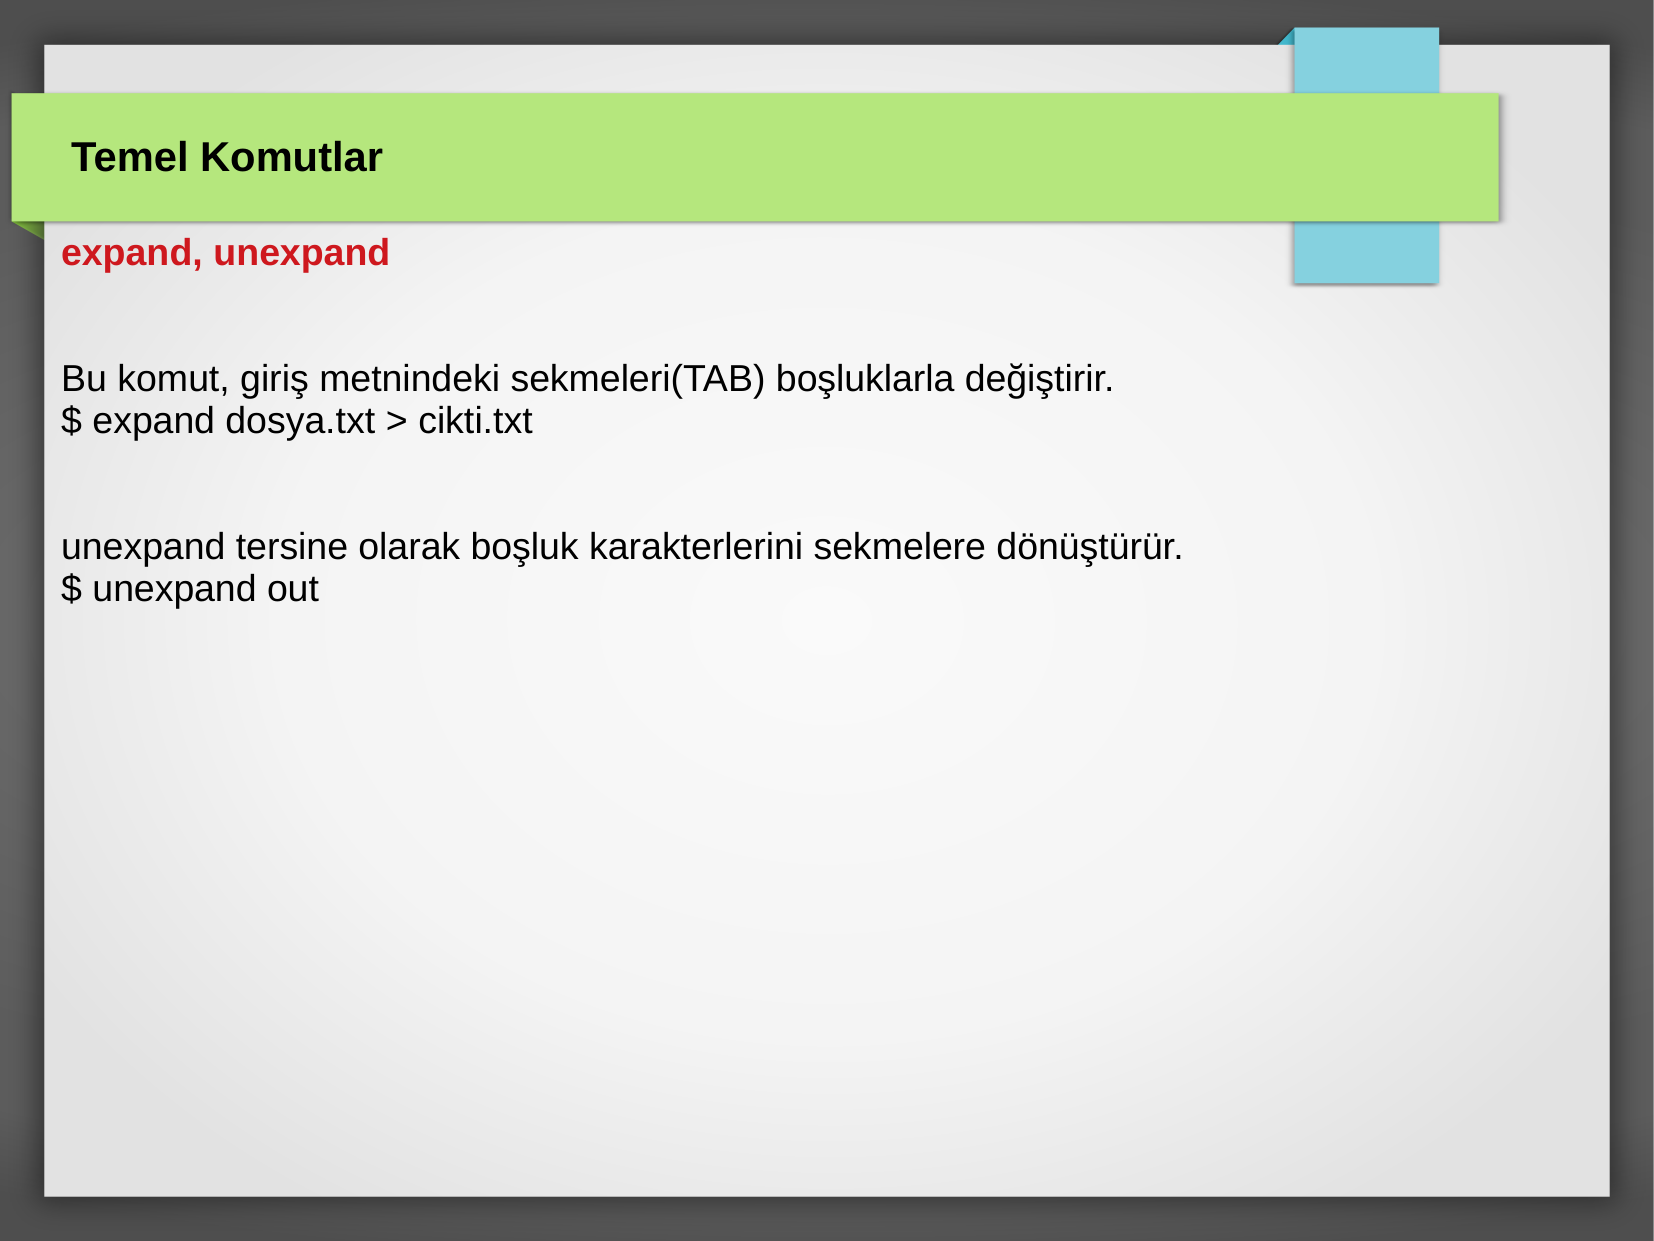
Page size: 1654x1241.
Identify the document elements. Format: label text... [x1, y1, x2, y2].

text_box expand, unexpand Bu komut, giriş metnindeki sekmeleri(TAB) boşluklarla değiştirir. $ expand dosya.txt > cikti.txt unexpand tersine olarak boşluk karakterlerini sekmelere dönüştürür. $ unexpand out [46, 224, 1199, 618]
text_box Temel Komutlar [56, 126, 426, 207]
picture [0, 0, 1654, 1241]
